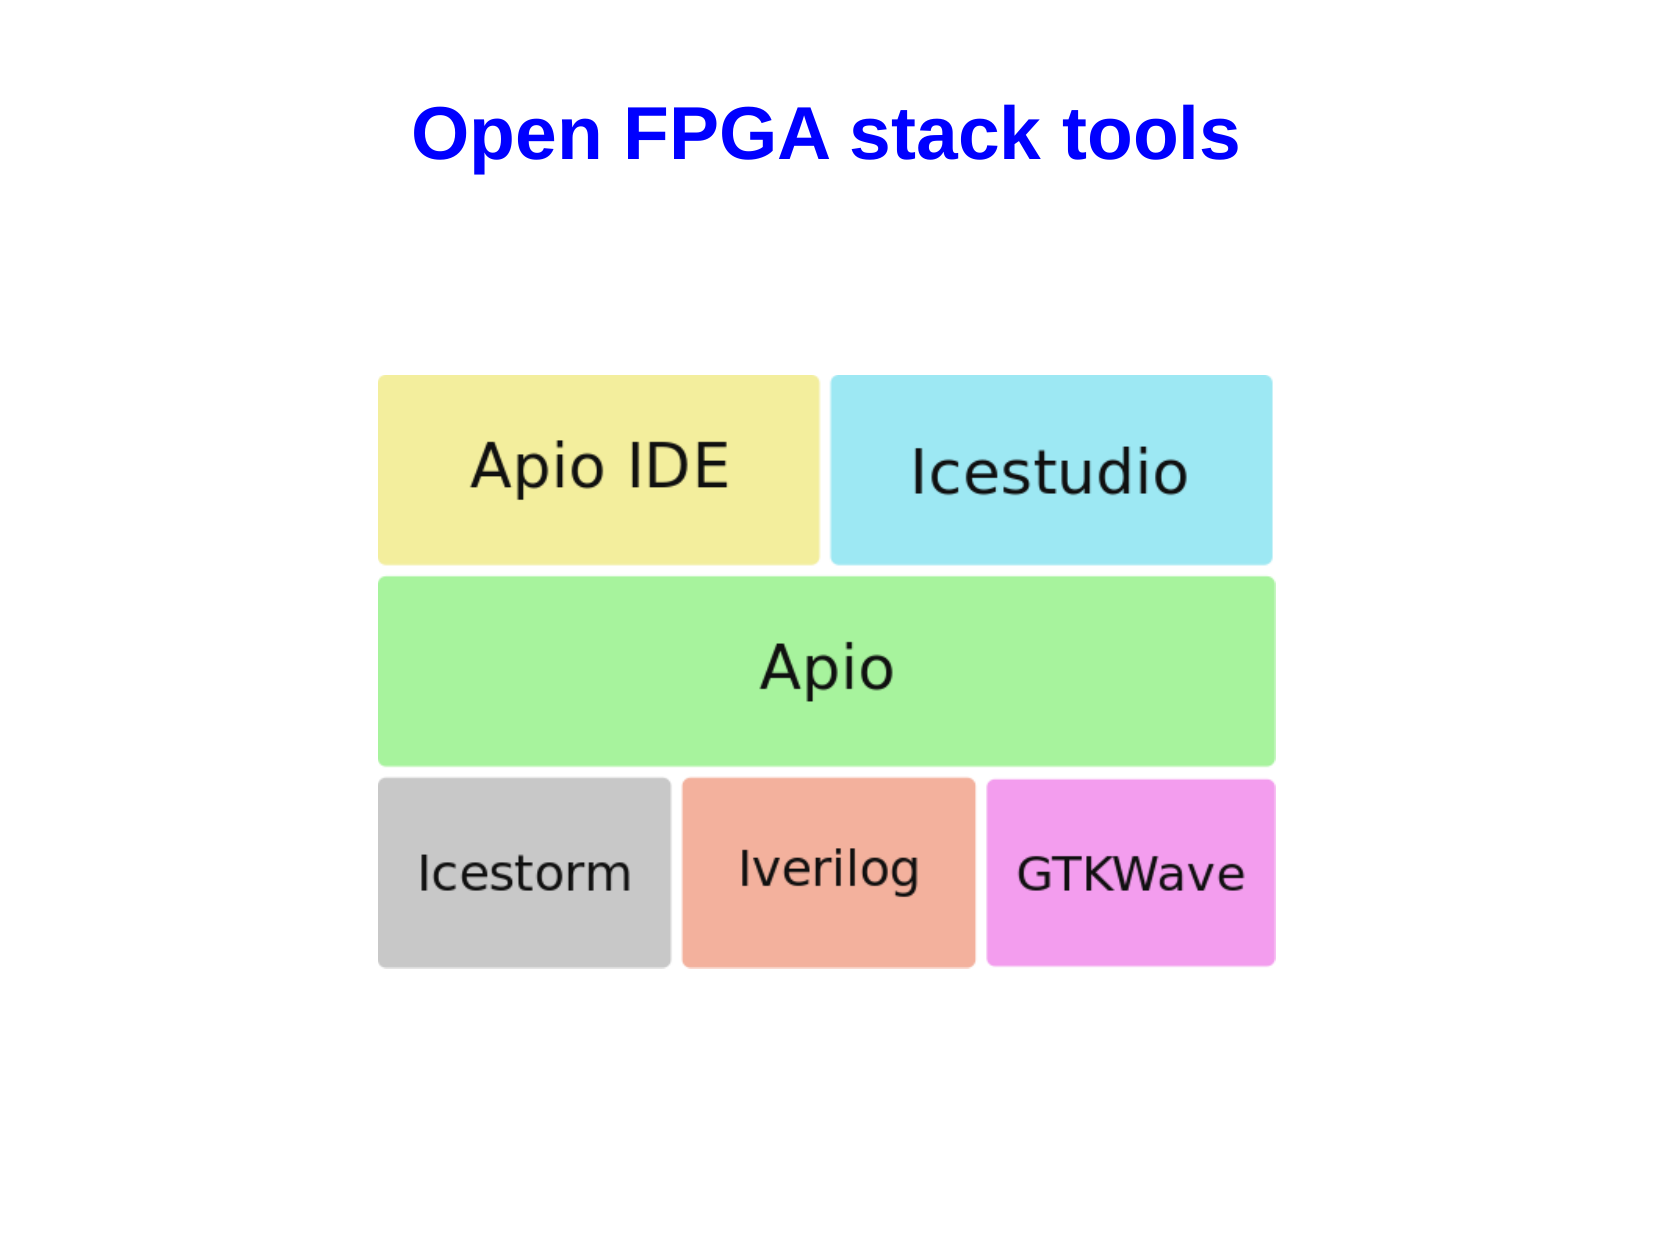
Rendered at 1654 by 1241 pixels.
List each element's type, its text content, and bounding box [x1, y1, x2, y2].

picture [378, 375, 1276, 969]
title Open FPGA stack tools [82, 30, 1571, 238]
